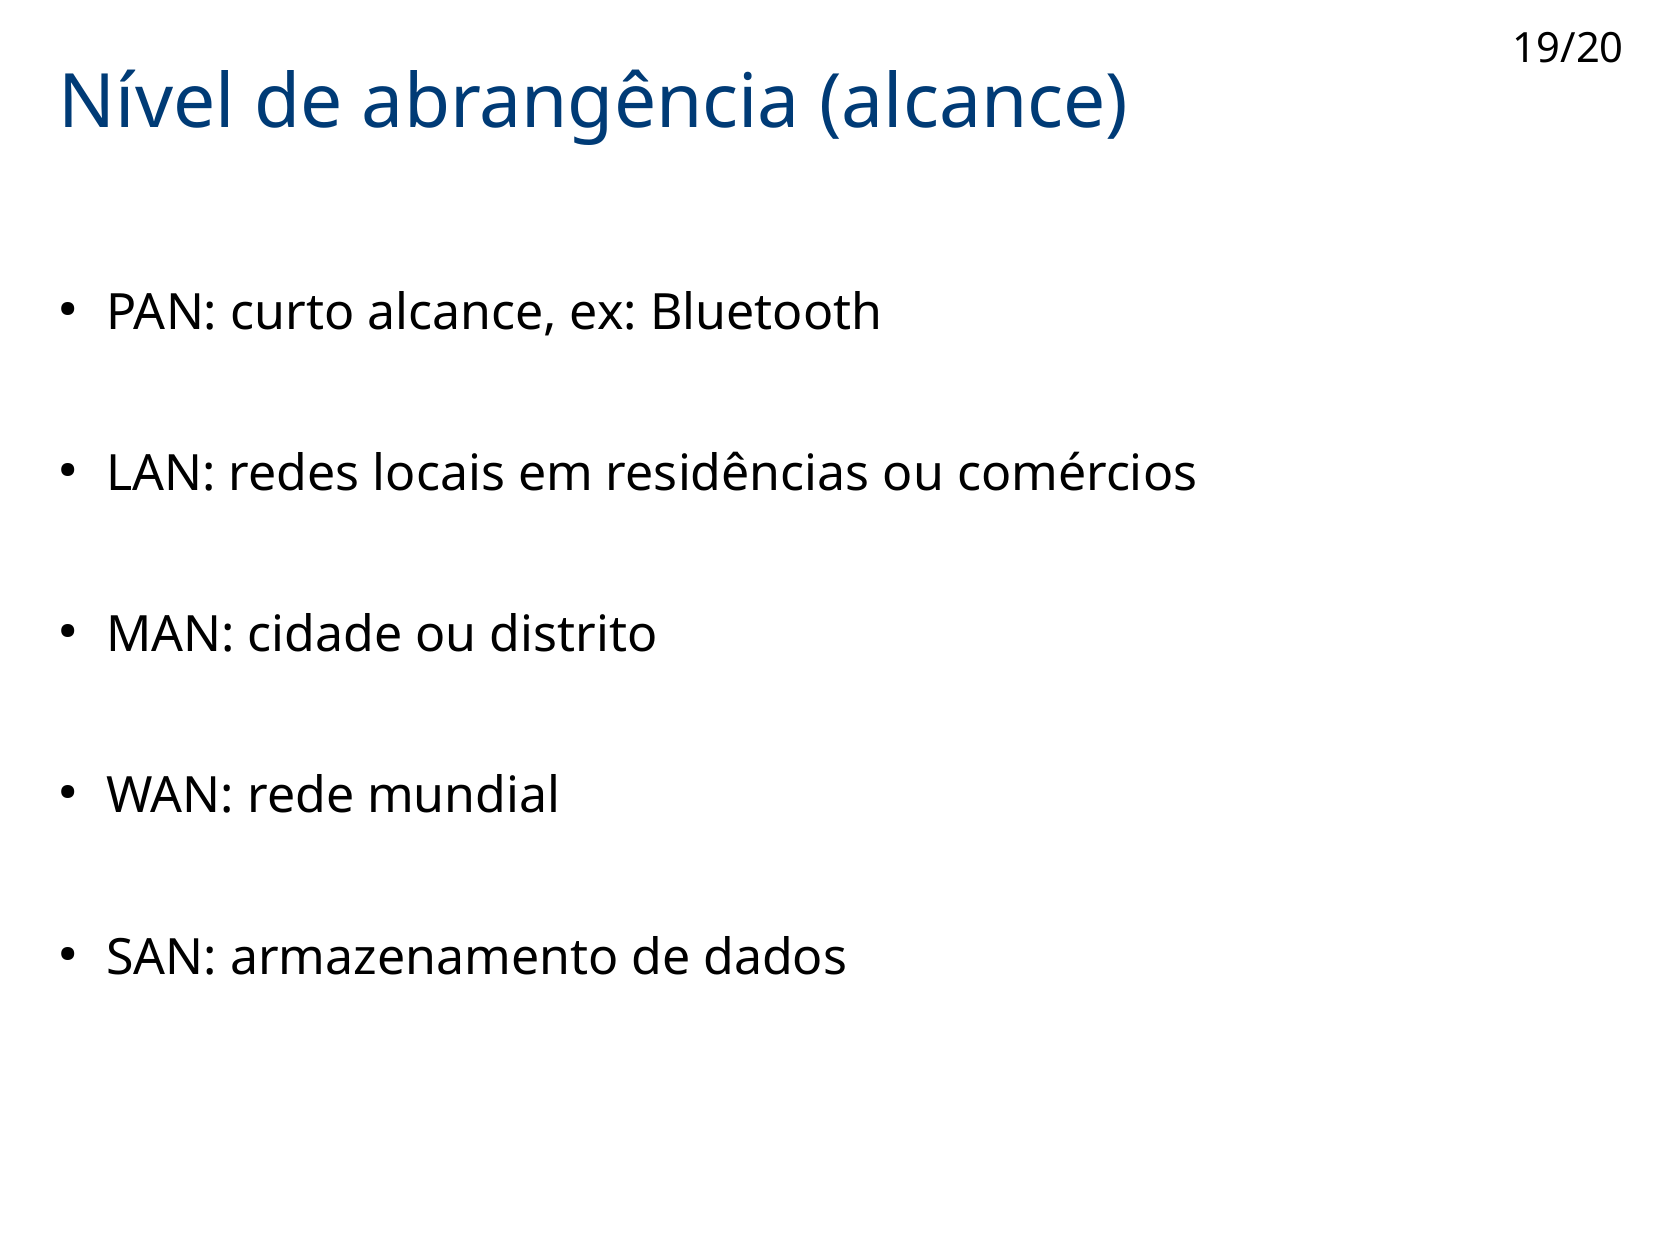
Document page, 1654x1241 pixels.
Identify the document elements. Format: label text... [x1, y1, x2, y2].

title Nível de abrangência (alcance) [59, 47, 1625, 166]
list PAN: curto alcance, ex: Bluetooth LAN: redes locais em residências ou comércios MAN: cidade ou distrito WAN: rede mundial SAN: armazenamento de dados [59, 265, 1625, 1211]
